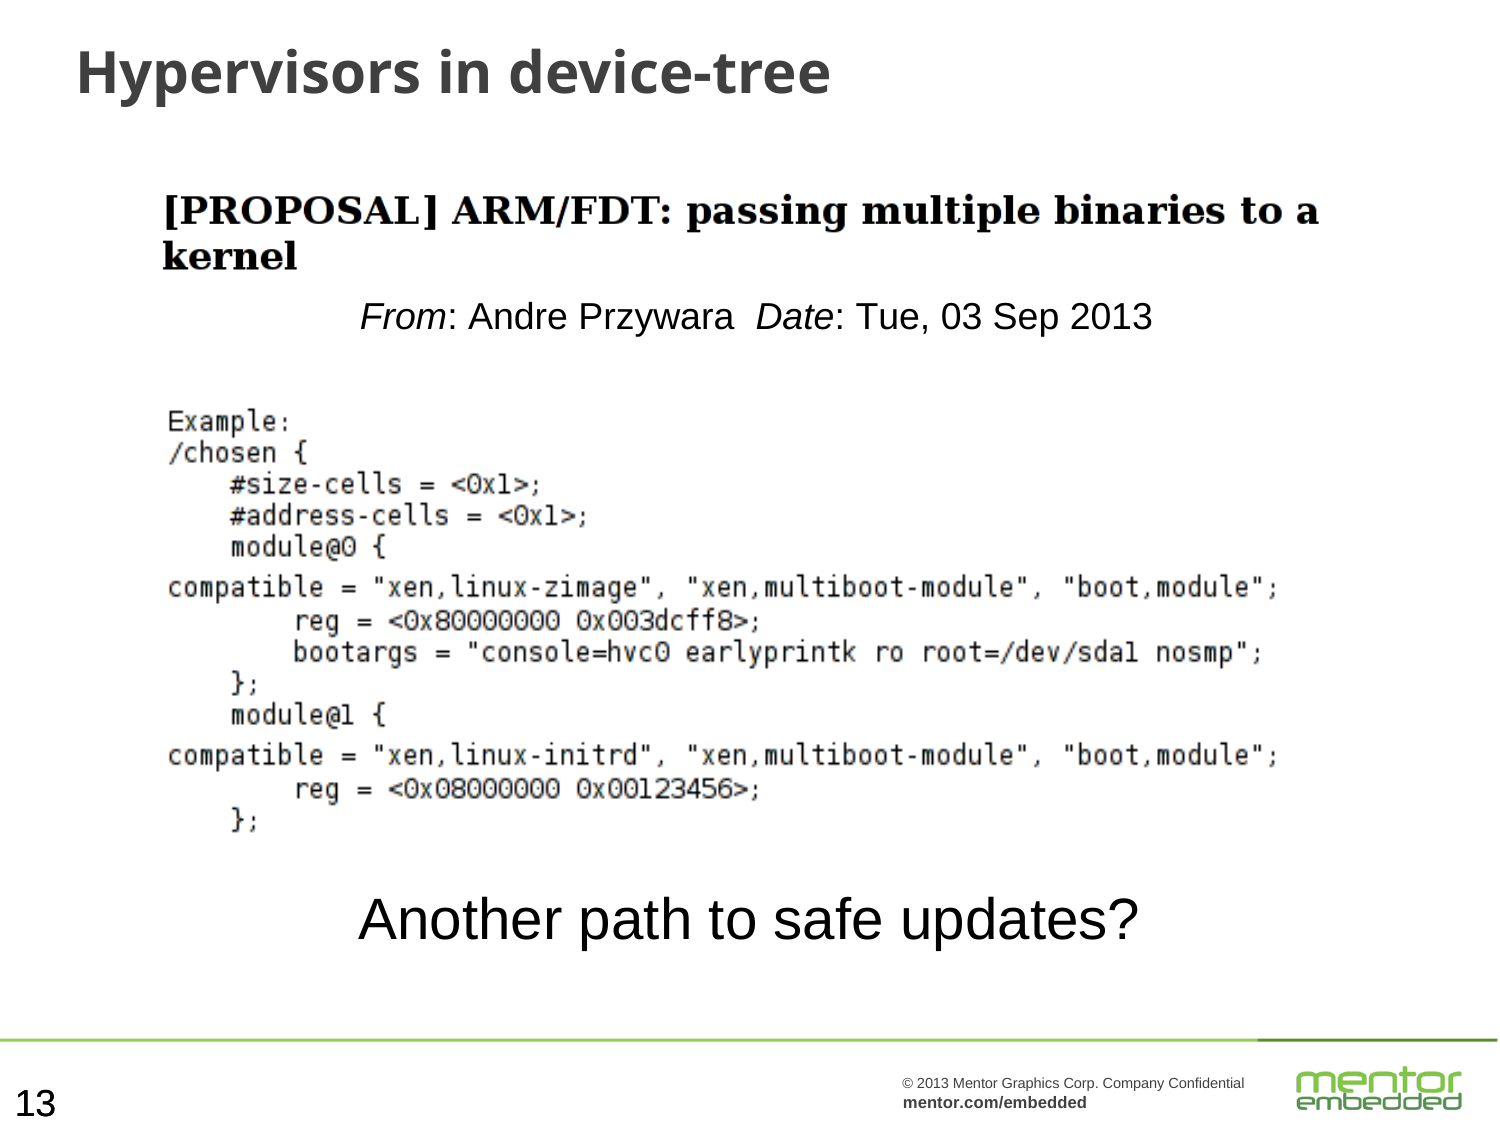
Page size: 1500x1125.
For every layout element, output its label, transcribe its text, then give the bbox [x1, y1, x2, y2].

text_box Another path to safe updates? [343, 880, 1157, 961]
picture [150, 164, 1351, 302]
text_box From: Andre Przywara Date: Tue, 03 Sep 2013 [345, 288, 1163, 346]
title Hypervisors in device-tree [0, 0, 1500, 113]
picture [150, 389, 1351, 847]
picture [1292, 1062, 1464, 1114]
